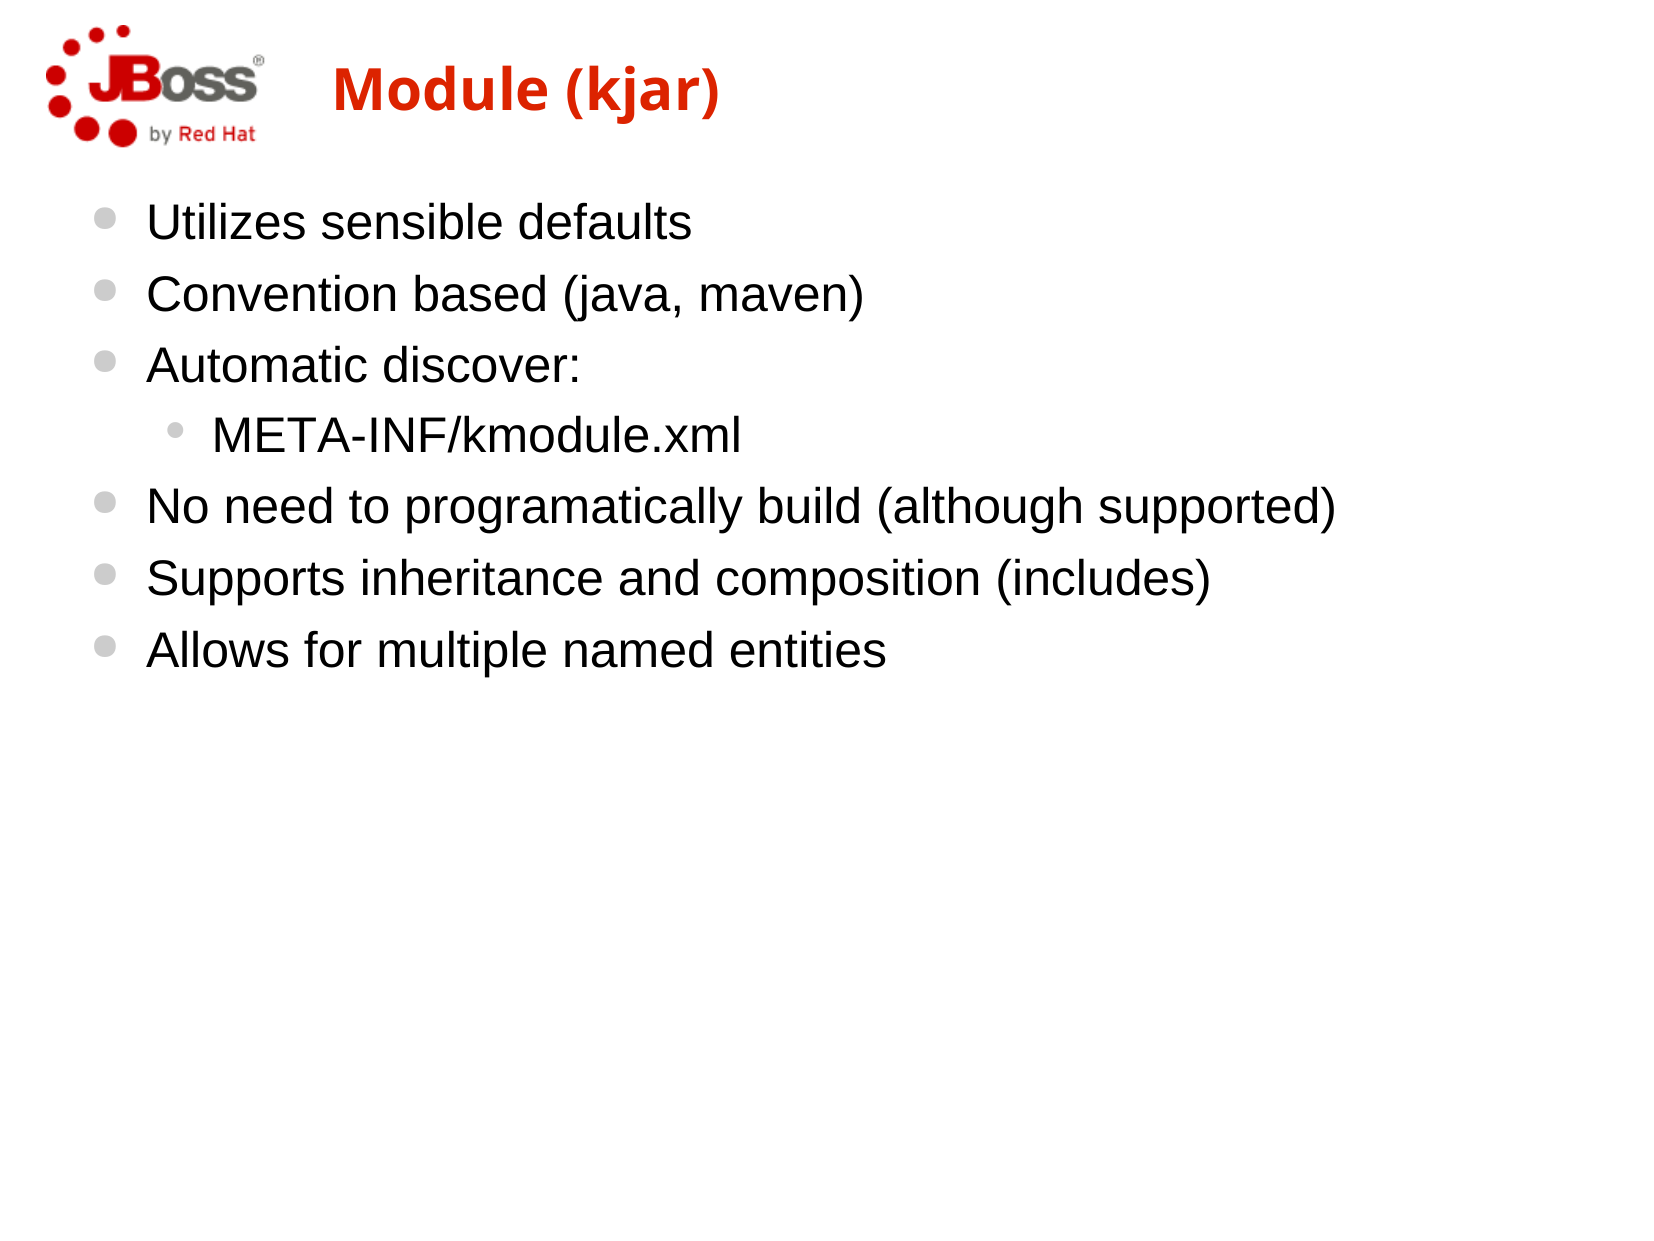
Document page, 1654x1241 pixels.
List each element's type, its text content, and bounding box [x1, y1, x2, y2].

picture [46, 25, 266, 149]
list Utilizes sensible defaults Convention based (java, maven) Automatic discover: META-INF/kmodule.xml No need to programatically build (although supported) Supports inheritance and composition (includes) Allows for multiple named entities [75, 187, 1498, 1126]
title Module (kjar) [331, 32, 1538, 151]
